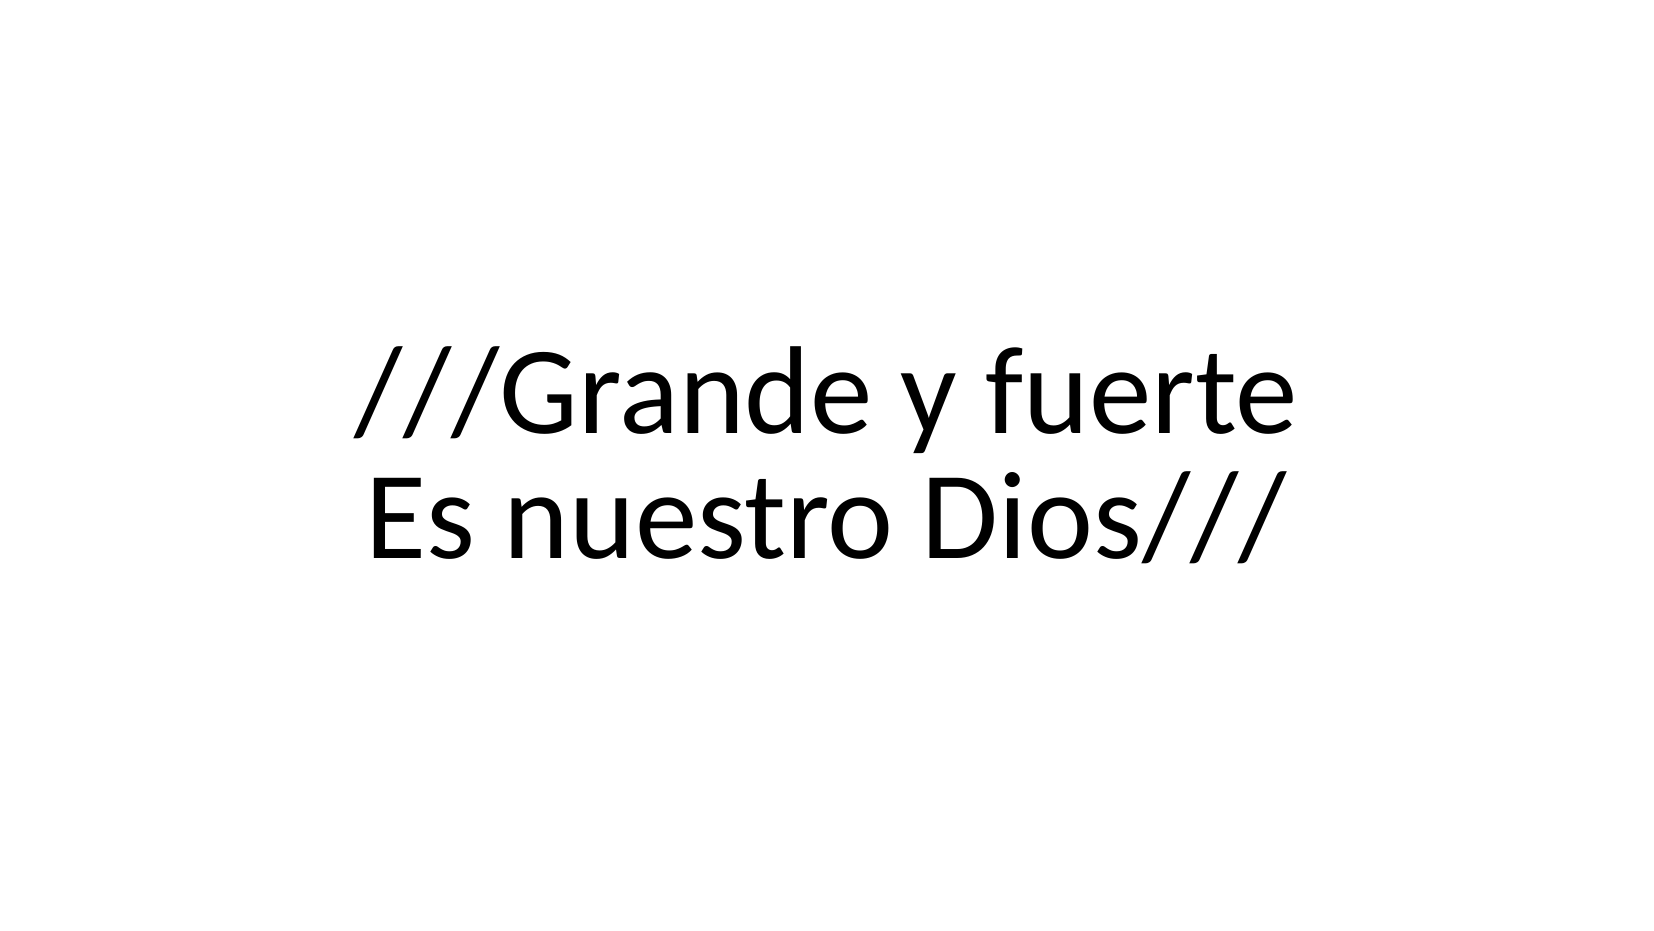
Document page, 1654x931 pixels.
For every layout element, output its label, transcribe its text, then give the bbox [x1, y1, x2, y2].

title ///Grande y fuerte Es nuestro Dios/// [0, 0, 1654, 931]
